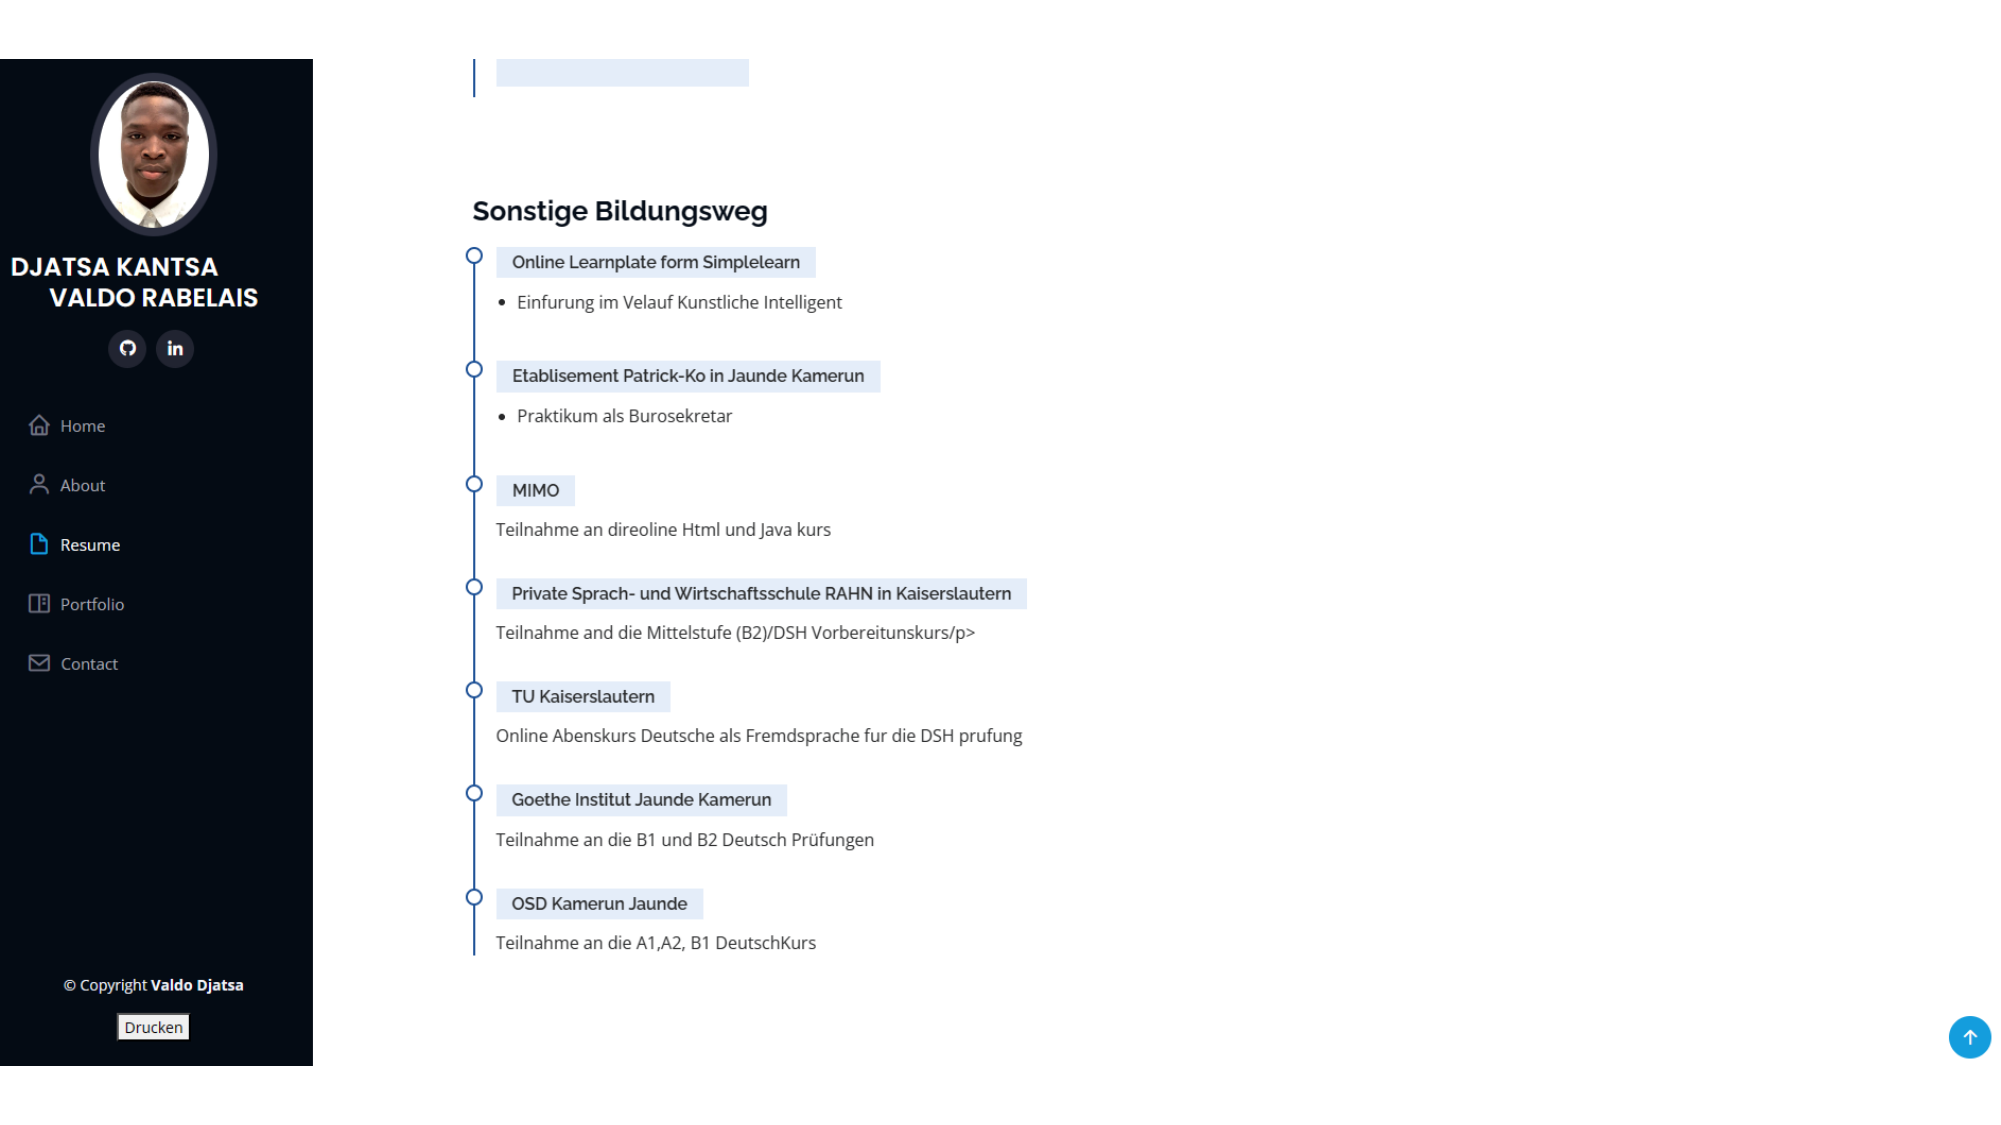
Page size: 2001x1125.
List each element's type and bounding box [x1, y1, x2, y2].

picture [0, 59, 2000, 1066]
